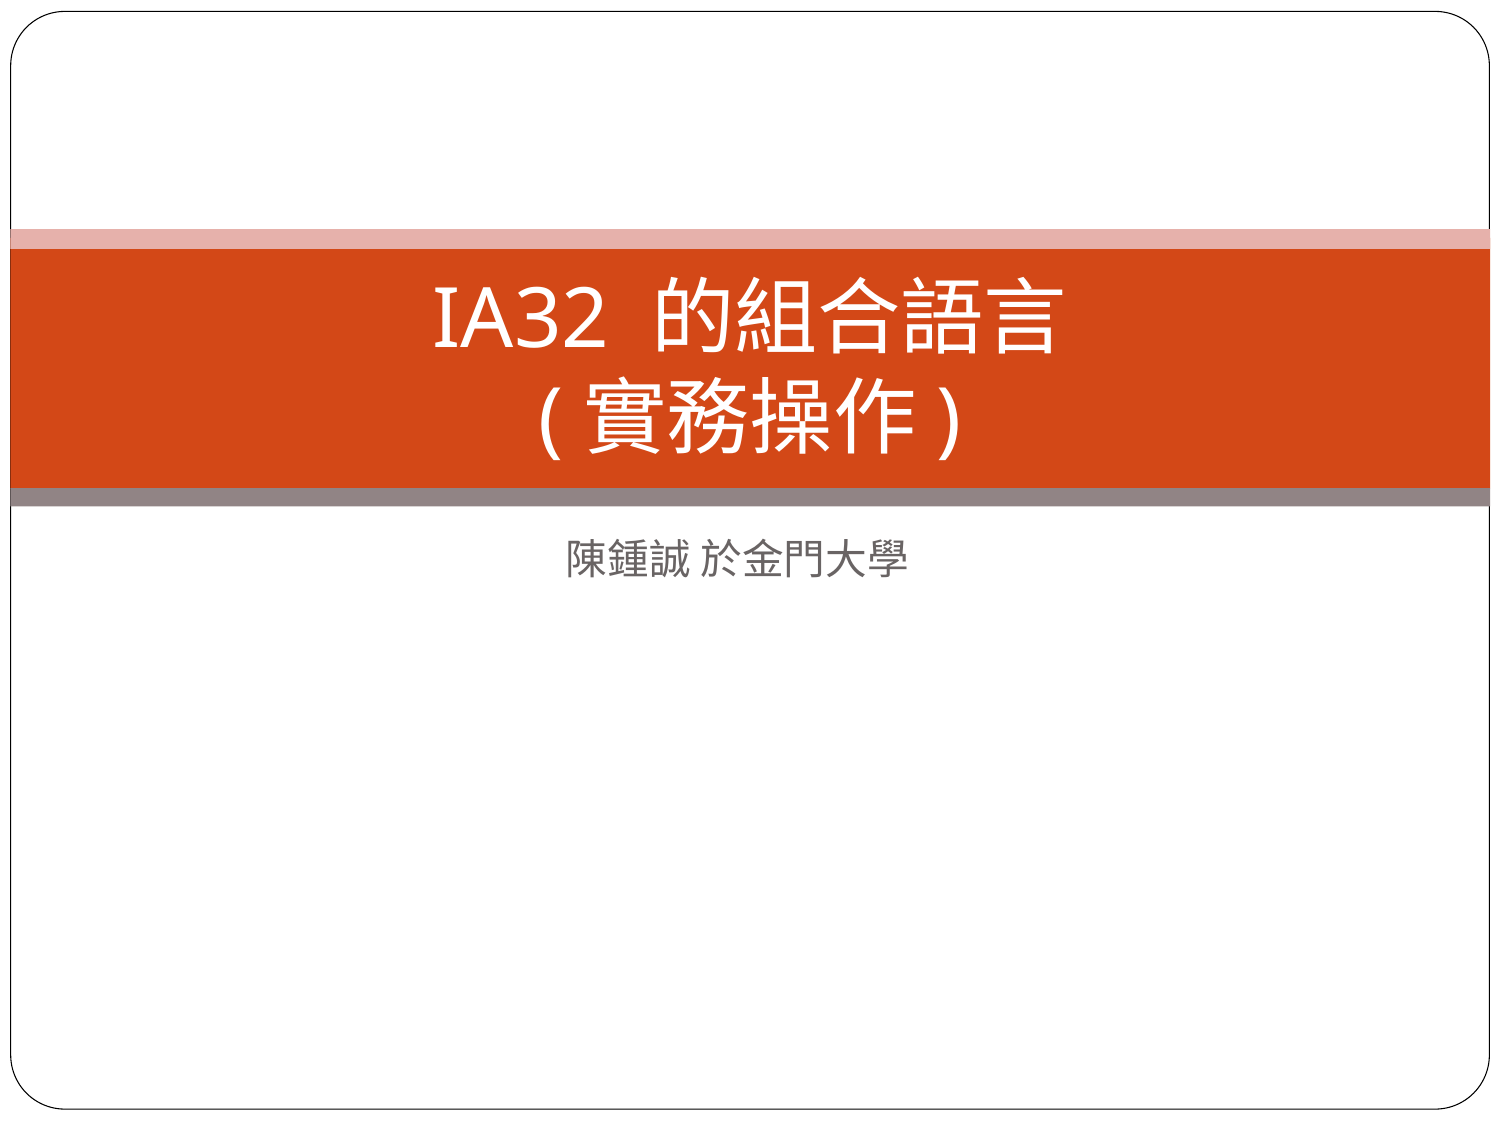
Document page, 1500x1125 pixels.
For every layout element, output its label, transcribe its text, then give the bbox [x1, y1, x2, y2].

text_box 陳鍾誠 於金門大學 [212, 524, 1263, 788]
title IA32 的組合語言 (實務操作) [75, 247, 1426, 489]
